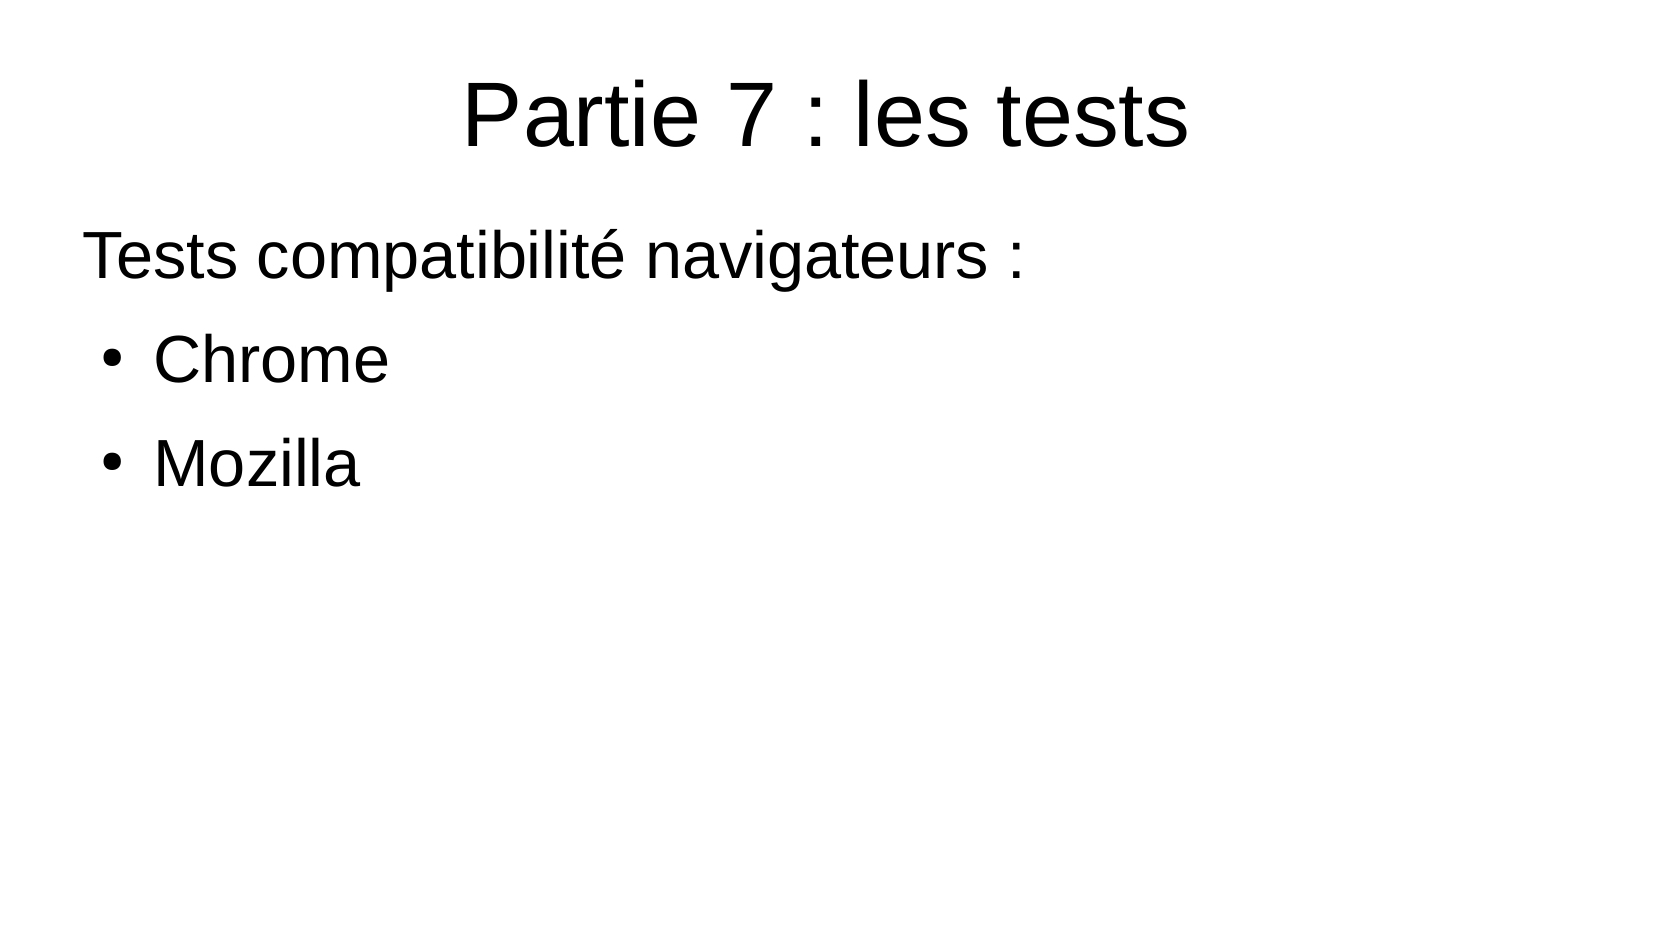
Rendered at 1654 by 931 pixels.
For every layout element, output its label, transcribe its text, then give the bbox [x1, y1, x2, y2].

title Partie 7 : les tests [82, 37, 1571, 193]
list Tests compatibilité navigateurs : Chrome Mozilla [82, 217, 1571, 758]
